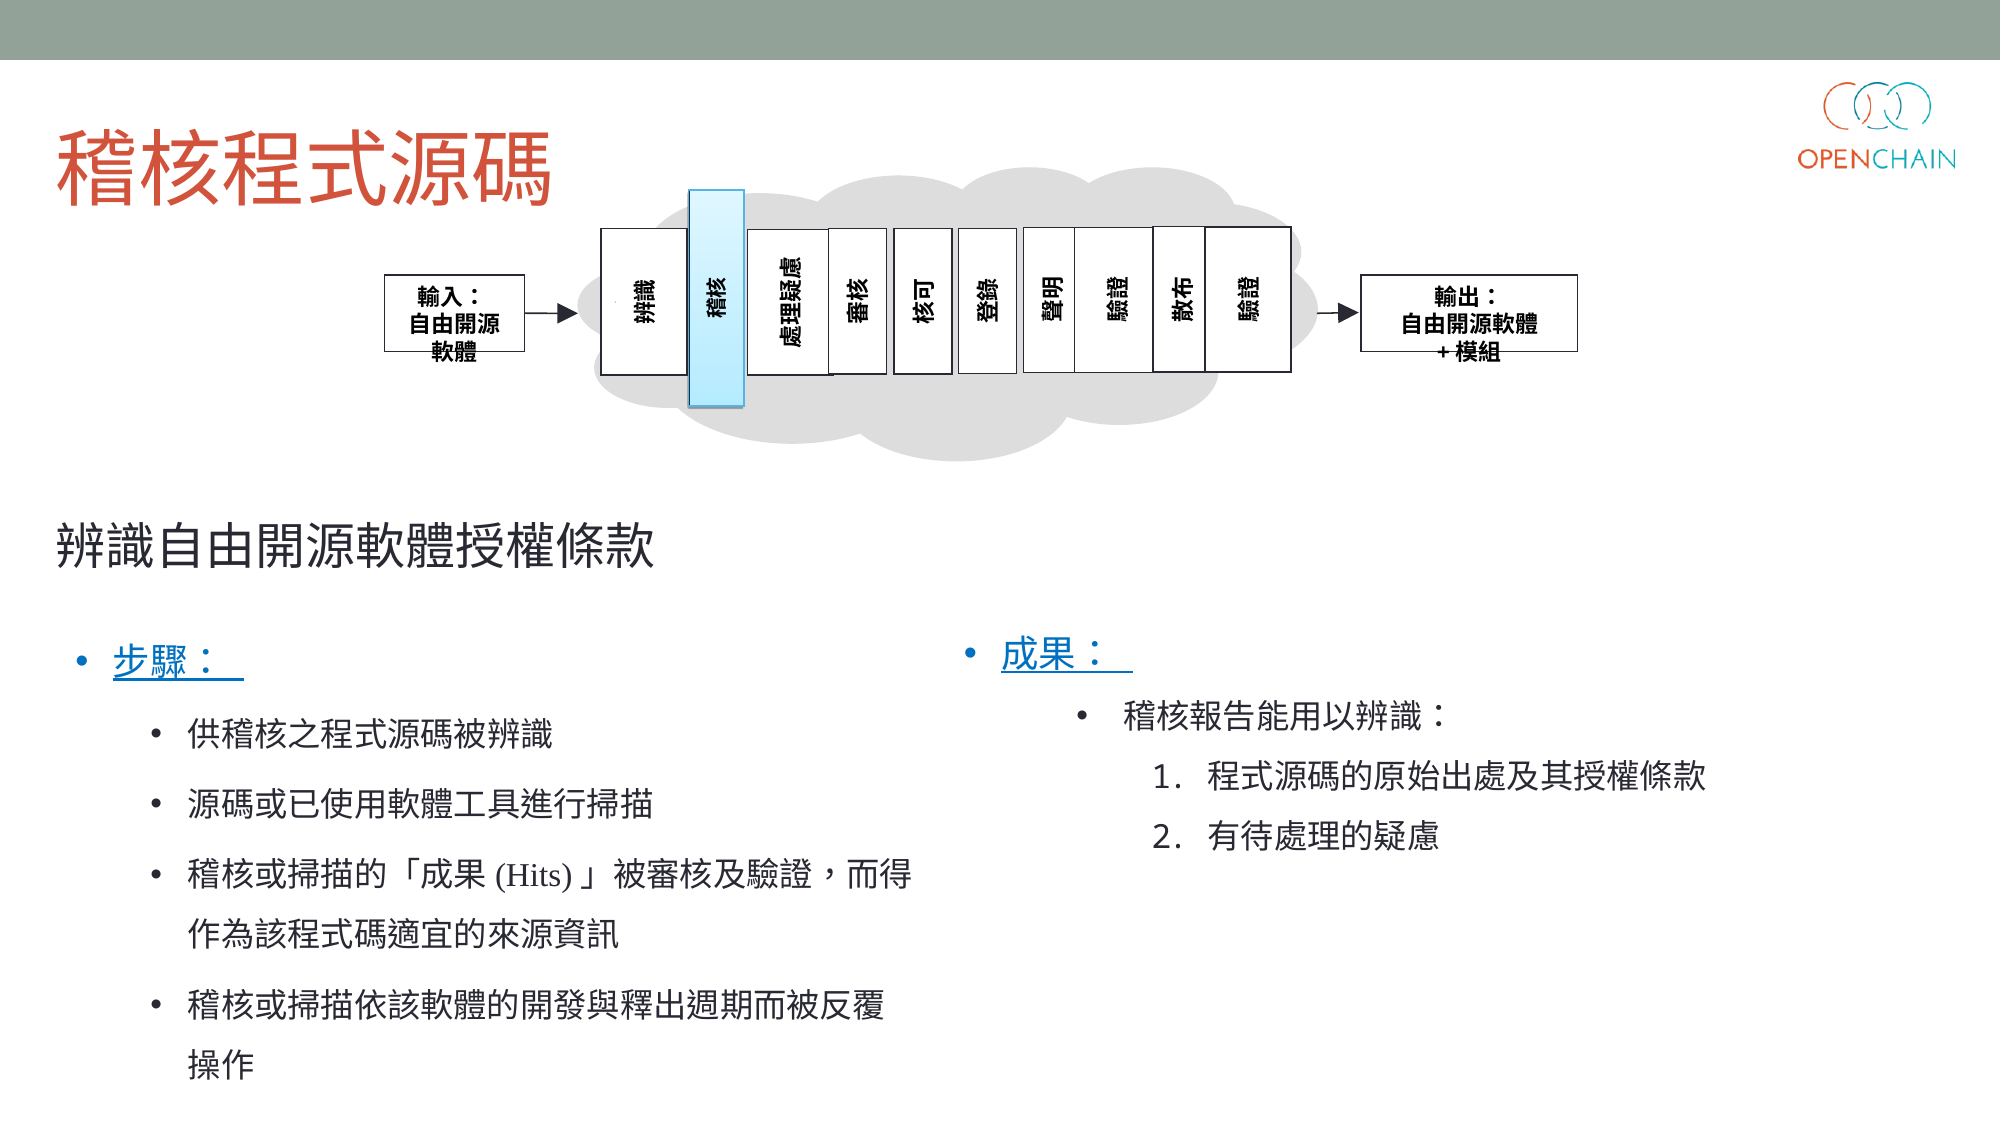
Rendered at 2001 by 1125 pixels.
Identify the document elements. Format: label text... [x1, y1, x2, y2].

text_box [577, 275, 601, 335]
text_box 審核 [828, 247, 887, 374]
text_box 辨識自由開源軟體授權條款 [40, 507, 707, 583]
text_box 成果： 稽核報告能用以辨識： 程式源碼的原始出處及其授權條款 有待處理的疑慮 [948, 600, 1898, 978]
text_box 散布 [1153, 247, 1205, 372]
text_box [594, 247, 1219, 462]
picture [1798, 82, 1955, 169]
text_box 登錄 [958, 247, 1017, 374]
text_box 稽核程式源碼 [40, 84, 1841, 247]
text_box 驗證 [1074, 247, 1161, 373]
text_box 驗證 [1205, 247, 1291, 373]
text_box [1291, 247, 1318, 350]
text_box 辨識 [601, 247, 687, 376]
text_box 稽核 [688, 247, 744, 407]
text_box 聲明 [1023, 247, 1074, 373]
text_box 處理疑慮 [747, 247, 834, 376]
text_box 輸入： 自由開源軟體 [384, 274, 525, 352]
text_box 核可 [893, 247, 952, 374]
text_box 輸出： 自由開源軟體 +模組 [1360, 274, 1578, 352]
text_box 步驟： 供稽核之程式源碼被辨識 源碼或已使用軟體工具進行掃描 稽核或掃描的「成果(Hits)」被審核及驗證，而得作為該程式碼適宜的來源資訊 稽核或掃描依該軟體的開發與釋出週期而被反覆操作 [60, 607, 932, 1038]
